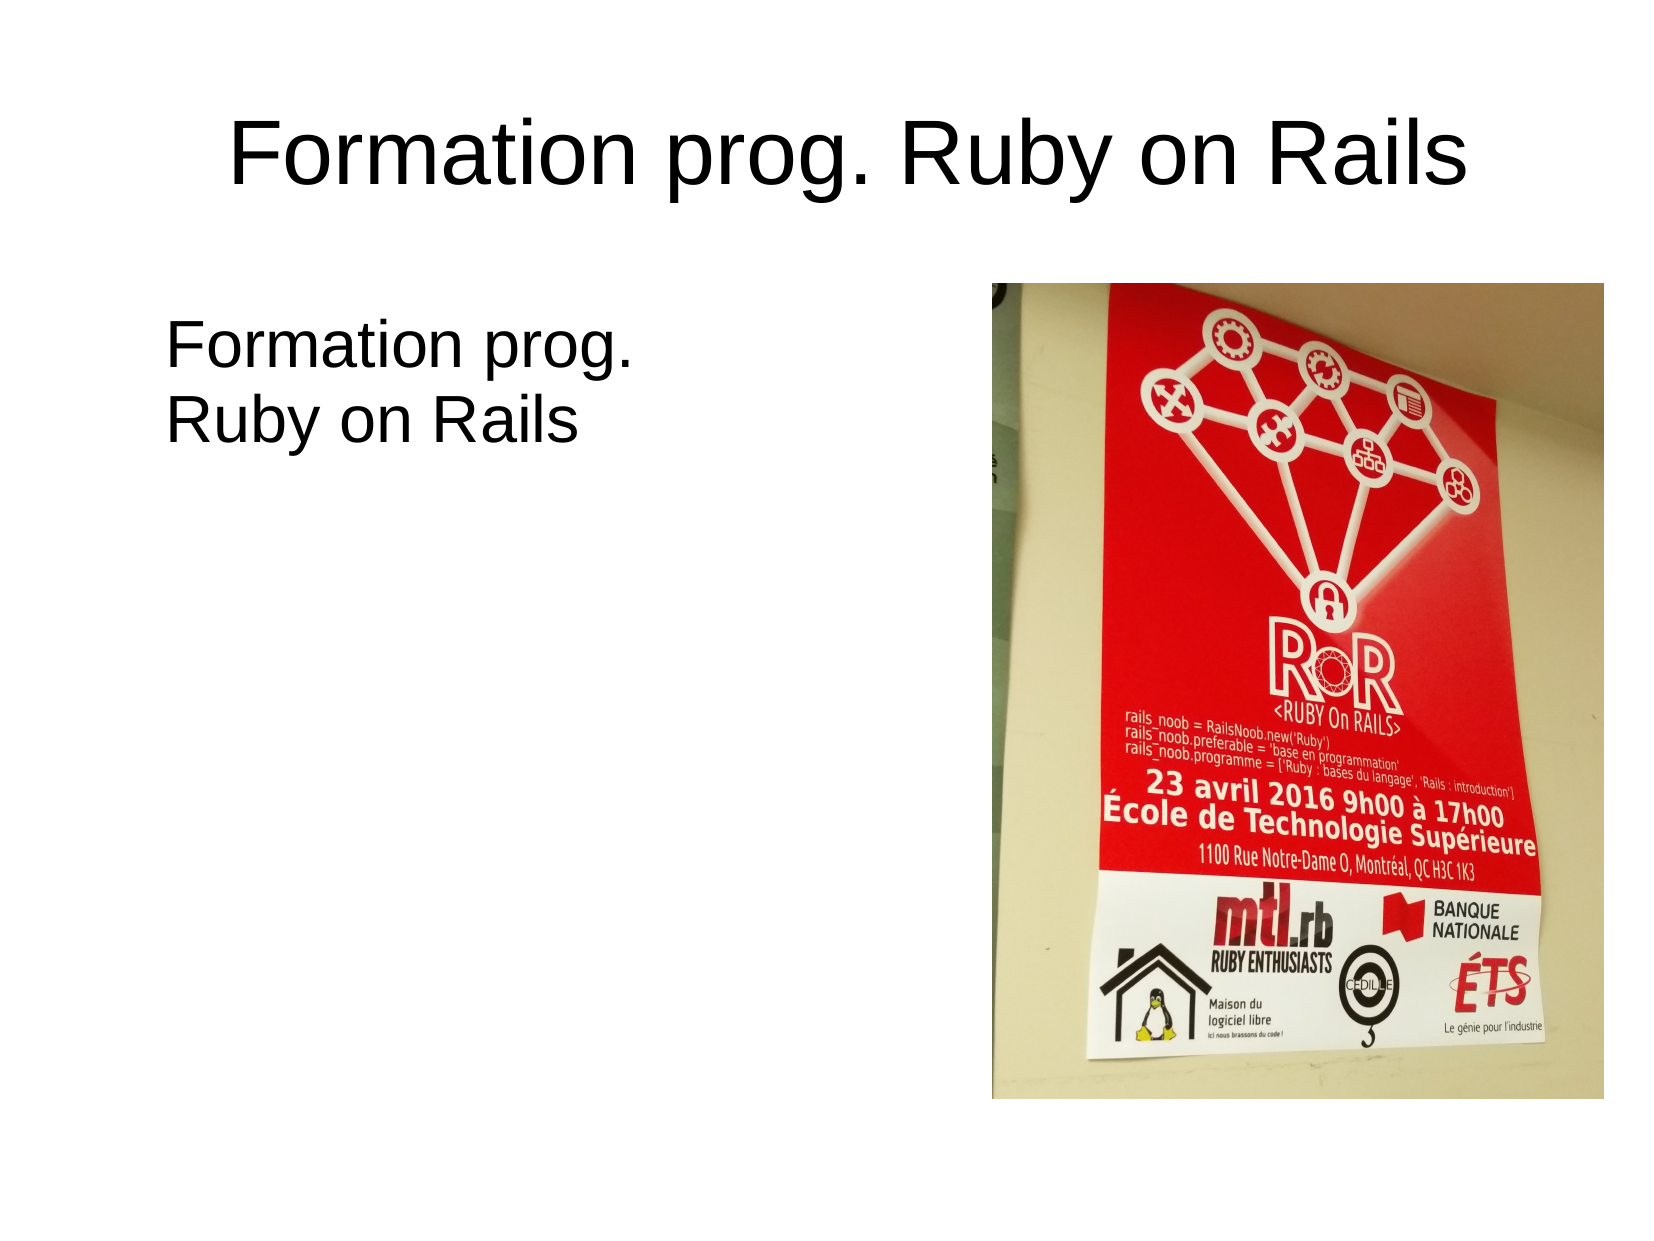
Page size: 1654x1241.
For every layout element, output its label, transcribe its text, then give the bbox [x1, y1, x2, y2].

picture [992, 283, 1604, 1099]
list Formation prog. Ruby on Rails [94, 307, 650, 1027]
title Formation prog. Ruby on Rails [82, 49, 1571, 257]
